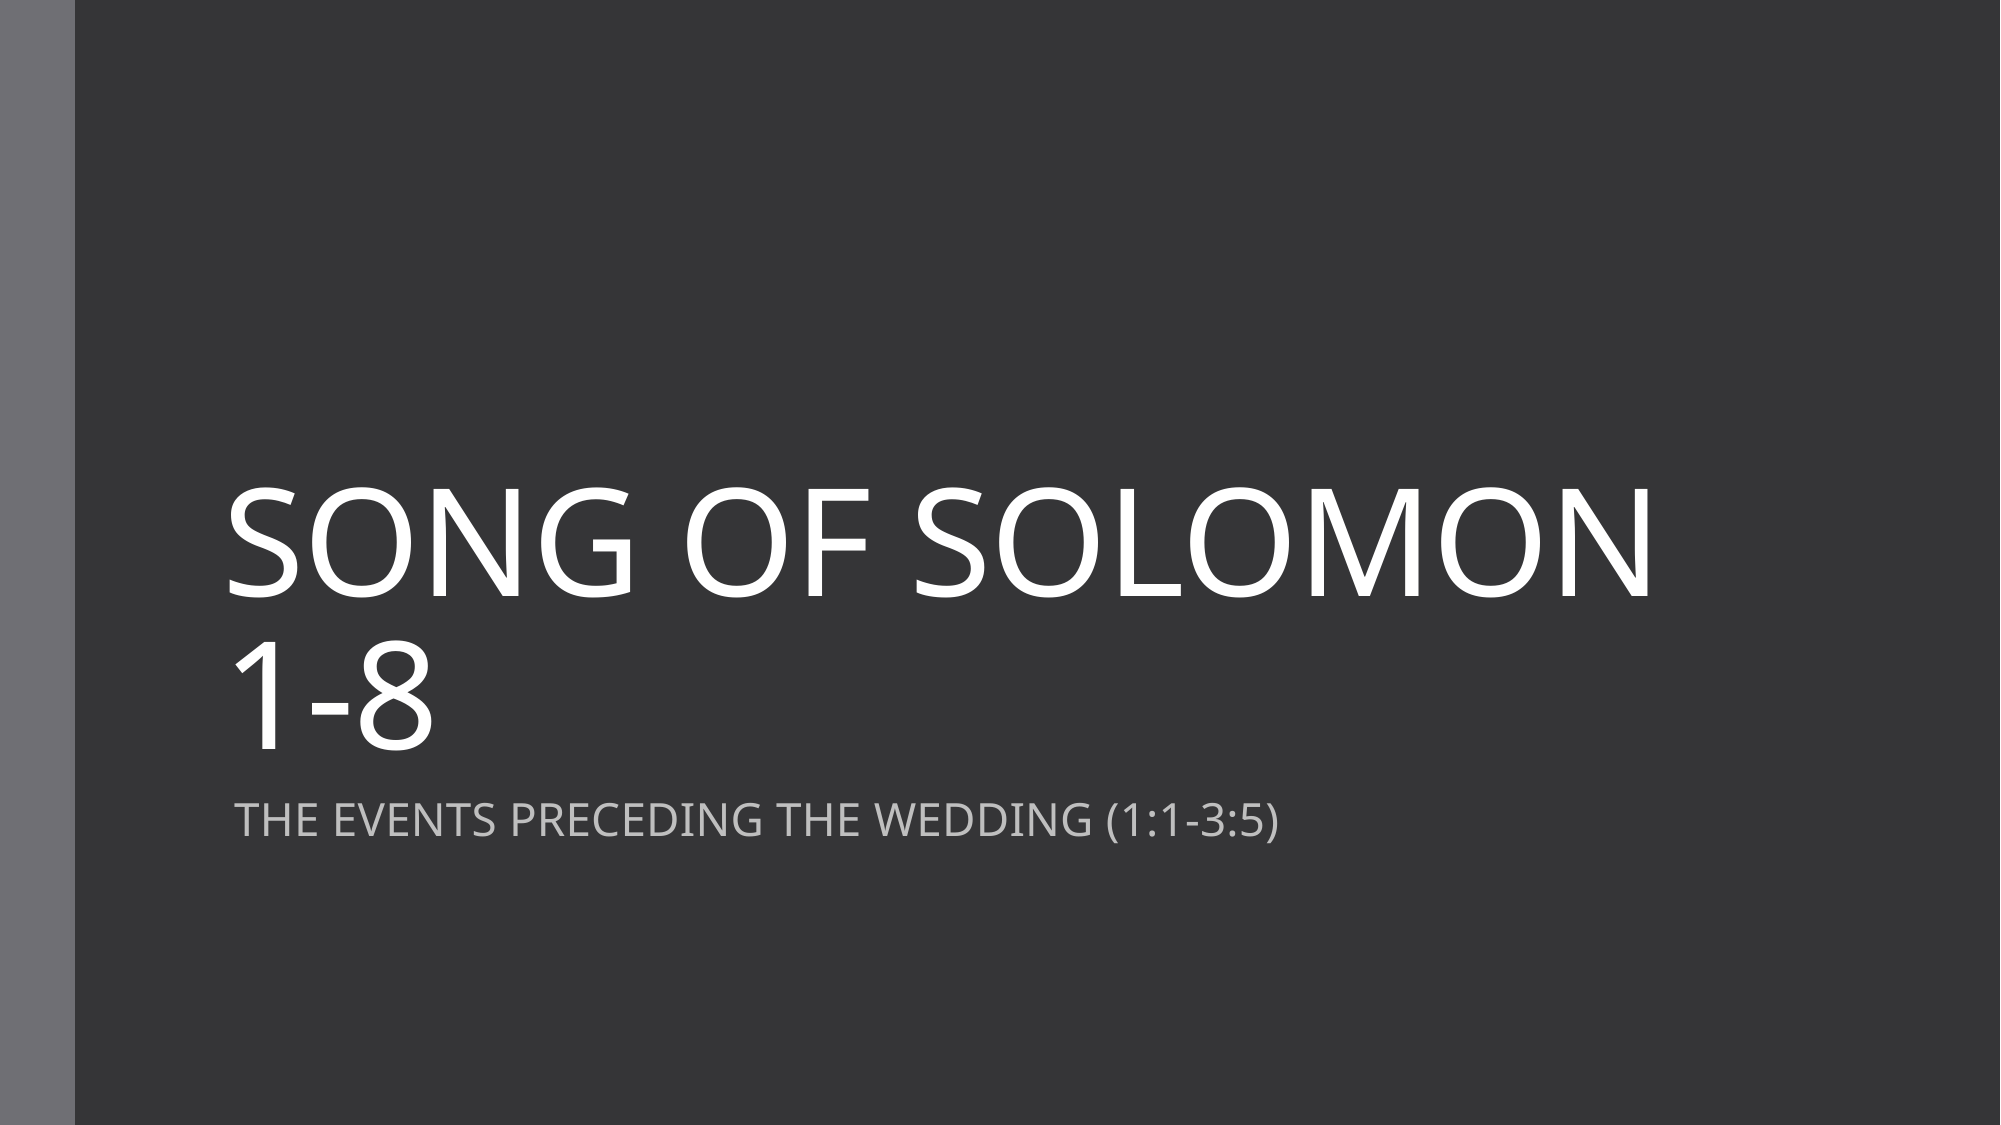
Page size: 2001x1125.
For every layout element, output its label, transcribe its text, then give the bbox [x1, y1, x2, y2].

title SONG OF SOLOMON 1-8 [206, 124, 1752, 787]
subtitle THE EVENTS PRECEDING THE WEDDING (1:1-3:5) [206, 787, 1752, 1066]
